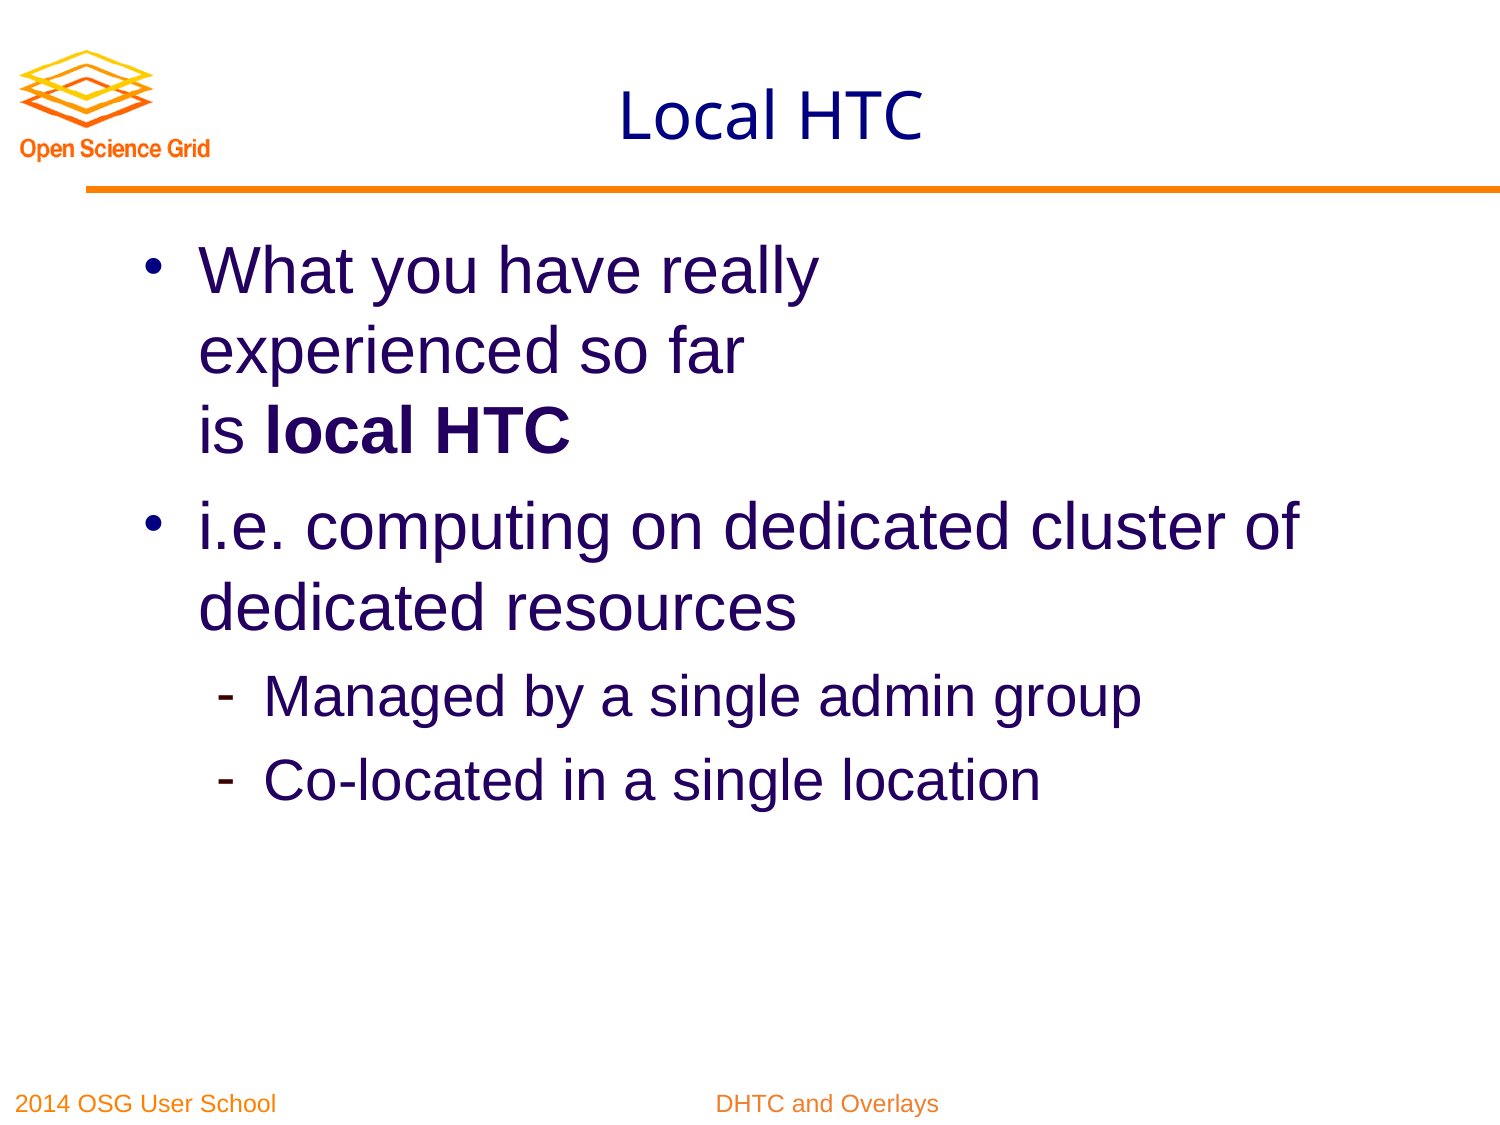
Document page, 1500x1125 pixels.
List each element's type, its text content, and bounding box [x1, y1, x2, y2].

list What you have really experienced so far is local HTC i.e. computing on dedicated cluster of dedicated resources Managed by a single admin group Co-located in a single location [127, 218, 1403, 1011]
title Local HTC [201, 18, 1342, 207]
picture [0, 27, 201, 179]
